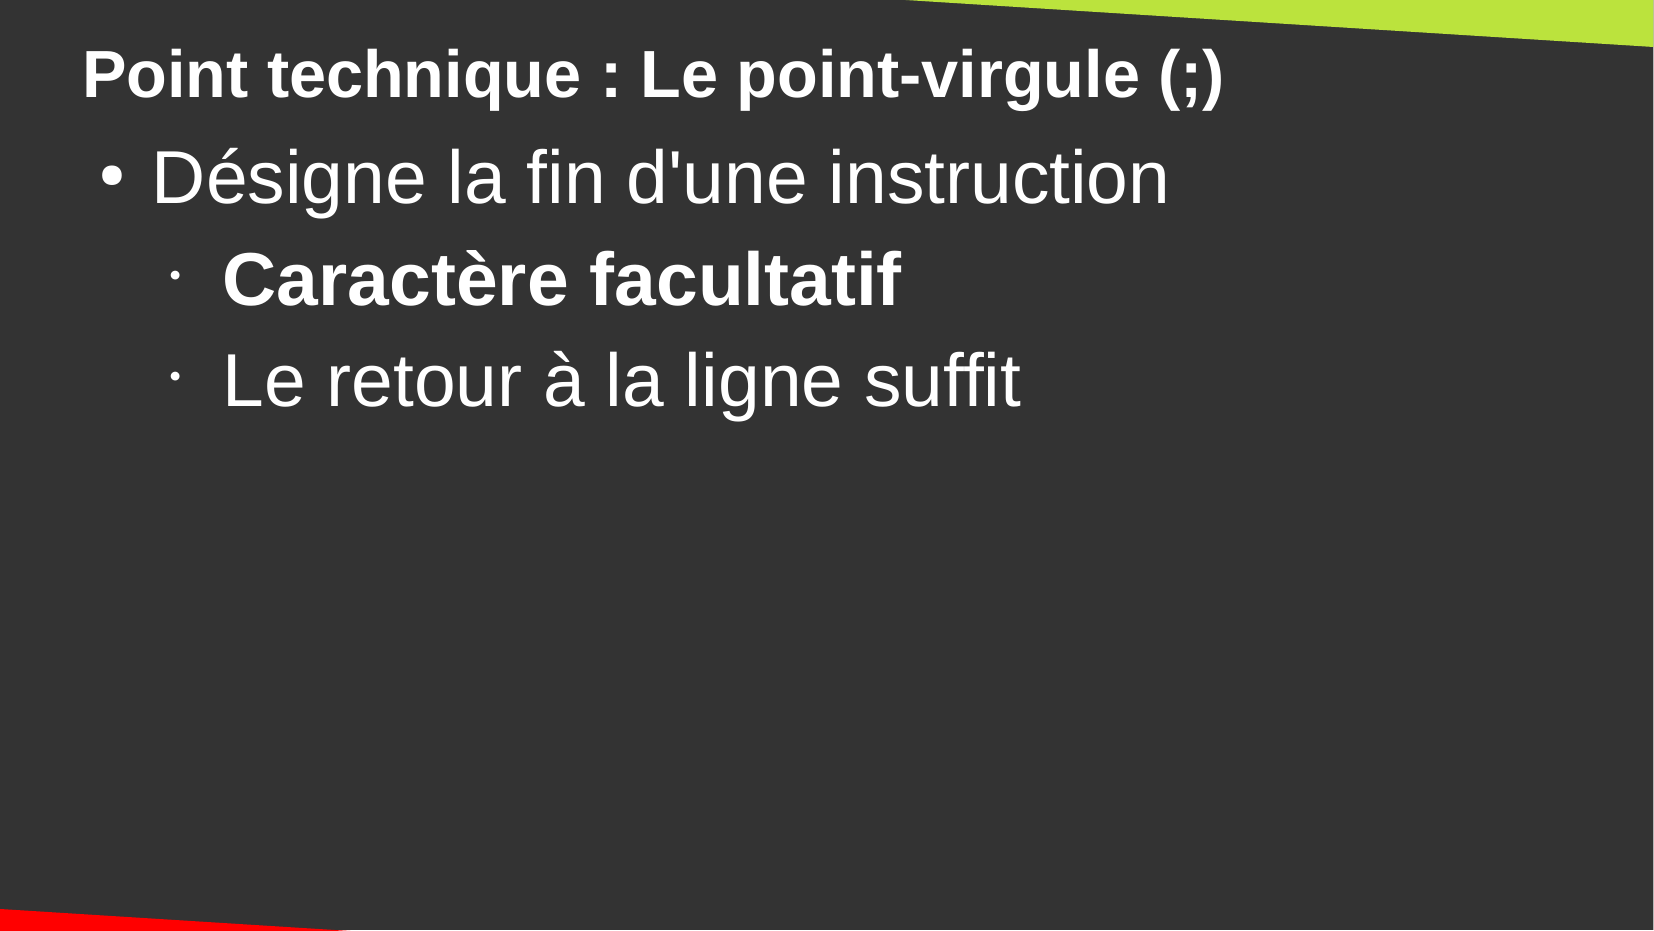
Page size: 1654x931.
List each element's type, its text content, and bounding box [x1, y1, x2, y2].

text_box [0, 908, 351, 931]
title Point technique : Le point-virgule (;) [82, 37, 1571, 114]
text_box [905, 0, 1654, 48]
list Désigne la fin d'une instruction Caractère facultatif Le retour à la ligne suffit [80, 135, 1620, 544]
